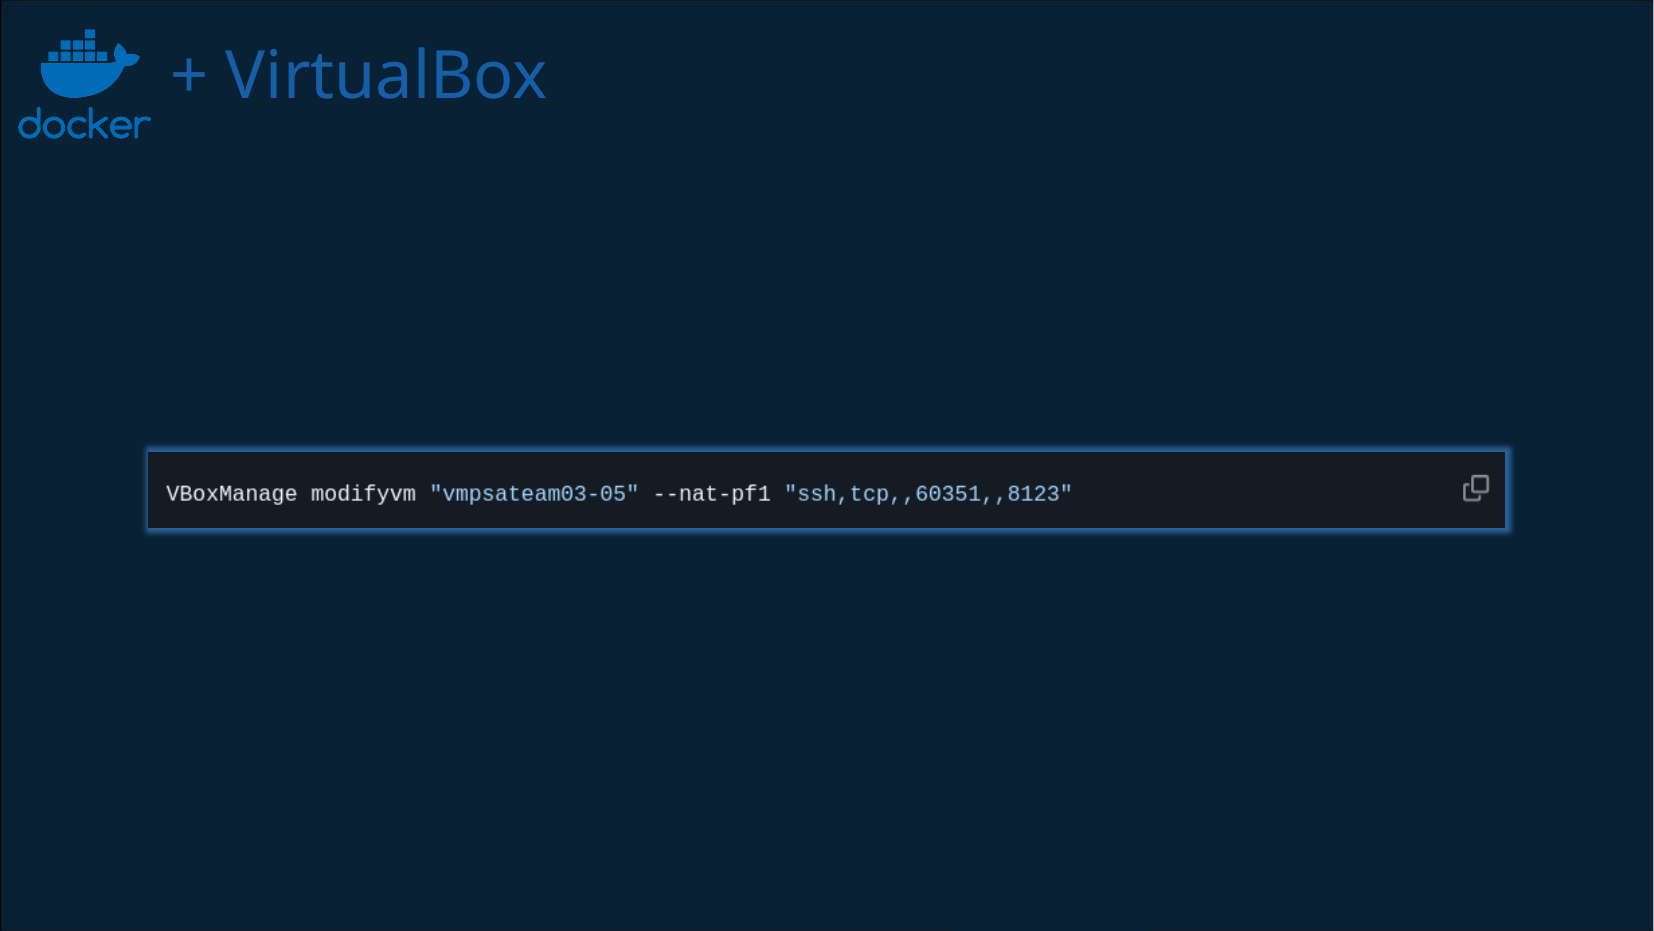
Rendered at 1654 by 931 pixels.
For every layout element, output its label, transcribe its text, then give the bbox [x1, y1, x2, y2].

text_box + VirtualBox [155, 19, 676, 195]
picture [0, 0, 1654, 931]
